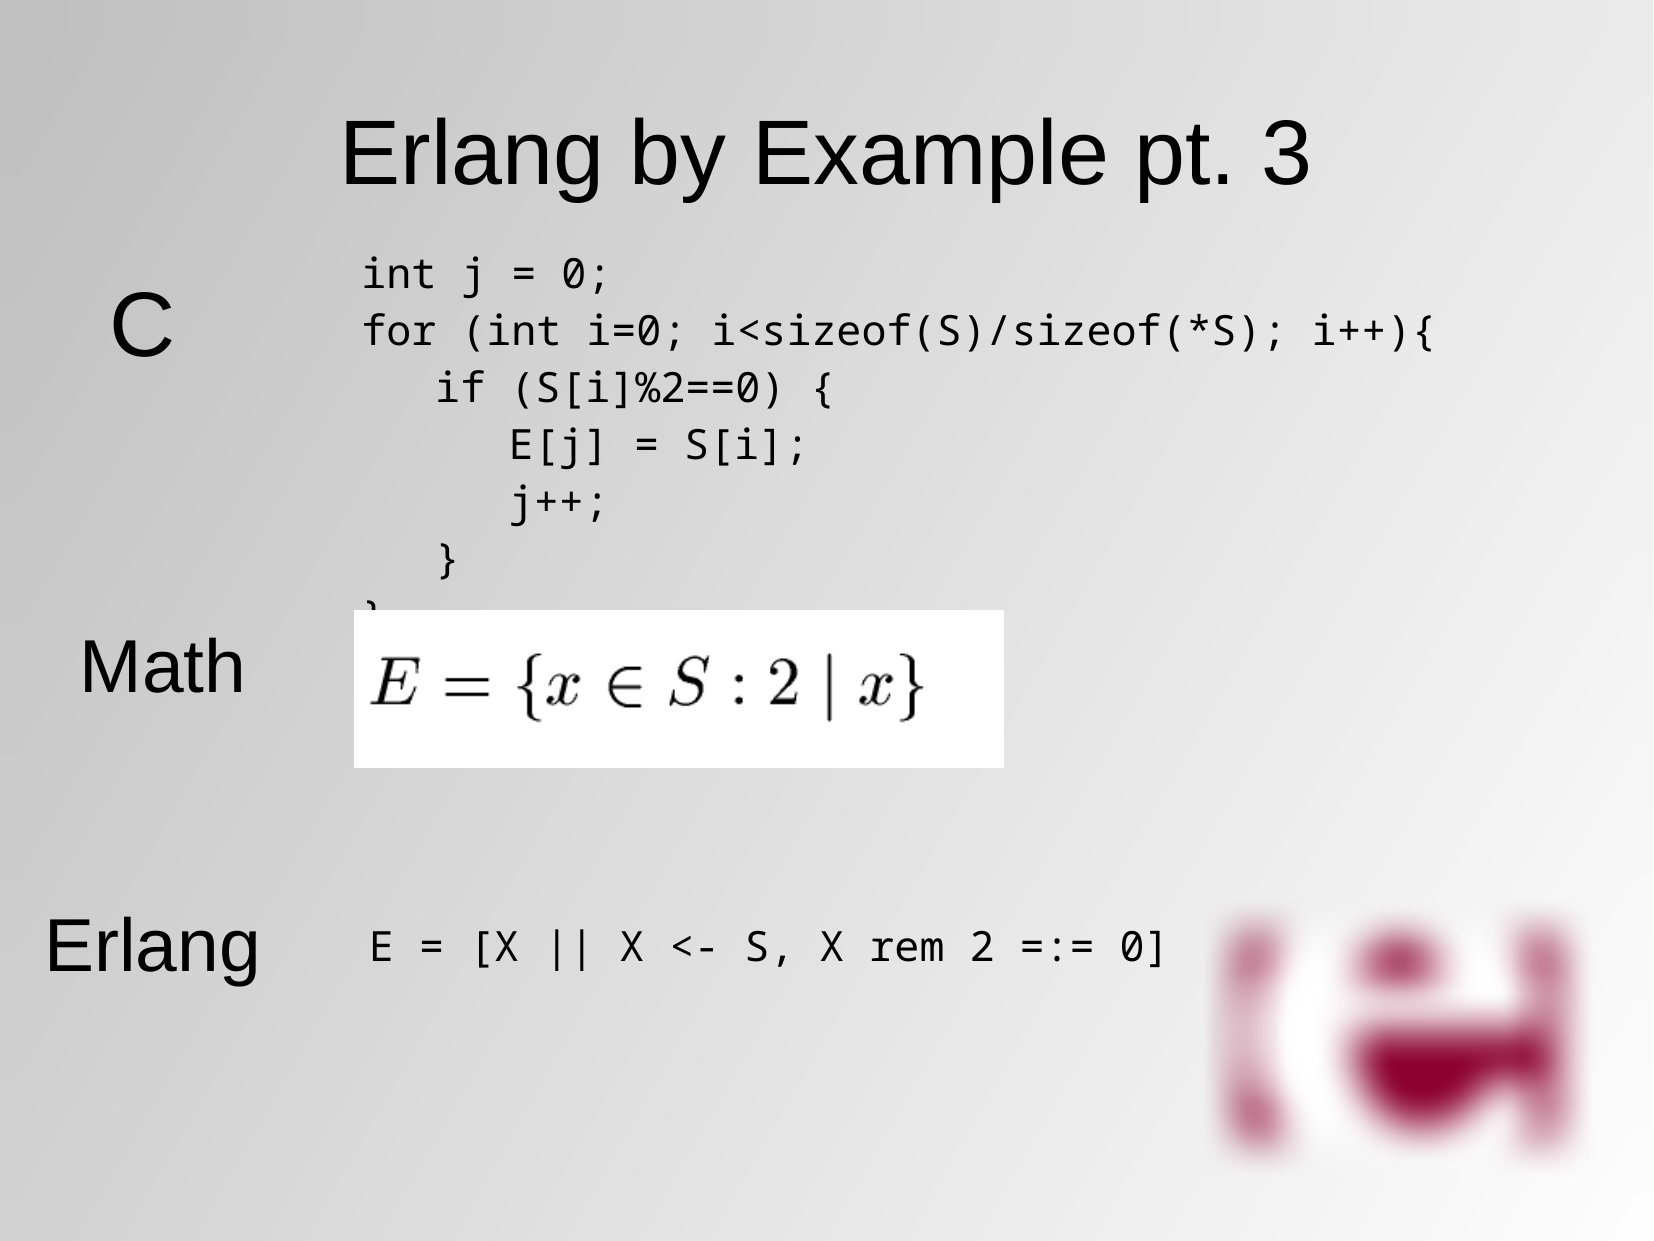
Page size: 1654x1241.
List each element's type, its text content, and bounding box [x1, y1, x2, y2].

text_box Erlang [29, 896, 355, 996]
text_box int j = 0; for (int i=0; i<sizeof(S)/sizeof(*S); i++){ if (S[i]%2==0) { E[j] = S[i]; j++; } } [346, 236, 1595, 591]
text_box C [94, 265, 331, 384]
picture [0, 0, 1654, 1241]
title Erlang by Example pt. 3 [82, 49, 1571, 257]
text_box Math [64, 617, 302, 716]
text_box E = [X || X <- S, X rem 2 =:= 0] [354, 909, 1211, 1029]
